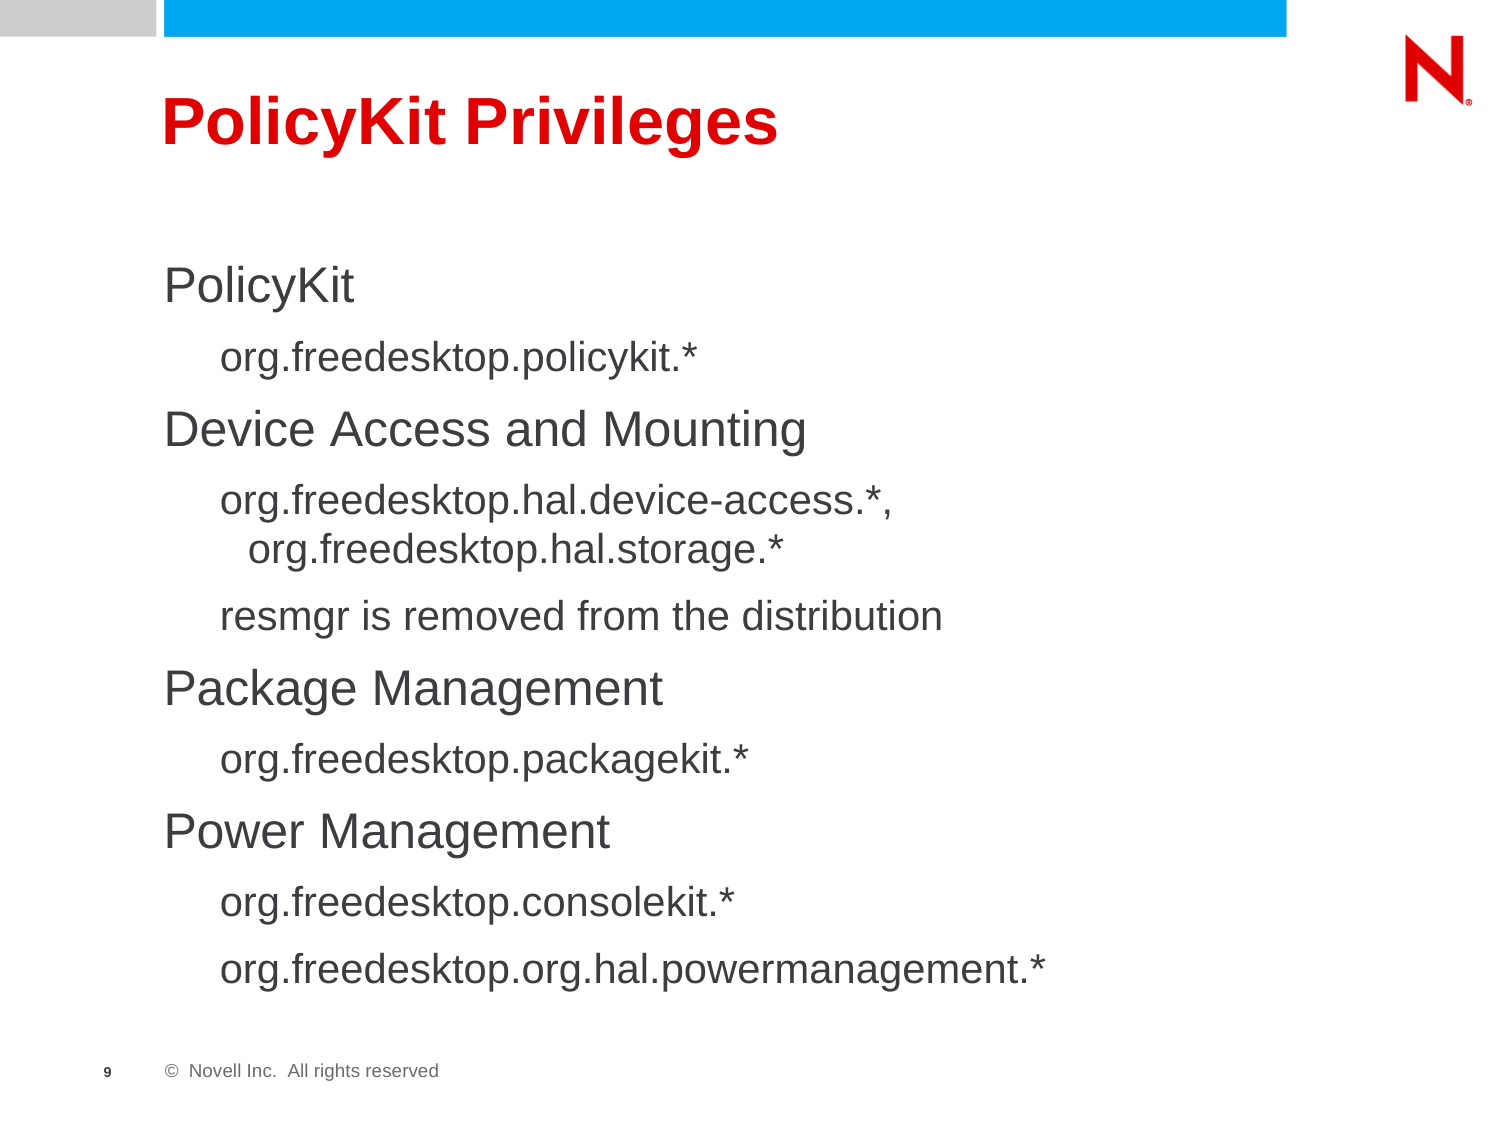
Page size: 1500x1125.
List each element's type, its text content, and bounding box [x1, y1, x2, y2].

picture [1403, 32, 1473, 107]
list PolicyKit org.freedesktop.policykit.* Device Access and Mounting org.freedesktop.hal.device-access.*, org.freedesktop.hal.storage.* resmgr is removed from the distribution Package Management org.freedesktop.packagekit.* Power Management org.freedesktop.consolekit.* org.freedesktop.org.hal.powermanagement.* [163, 254, 1404, 986]
title PolicyKit Privileges [161, 41, 1383, 205]
